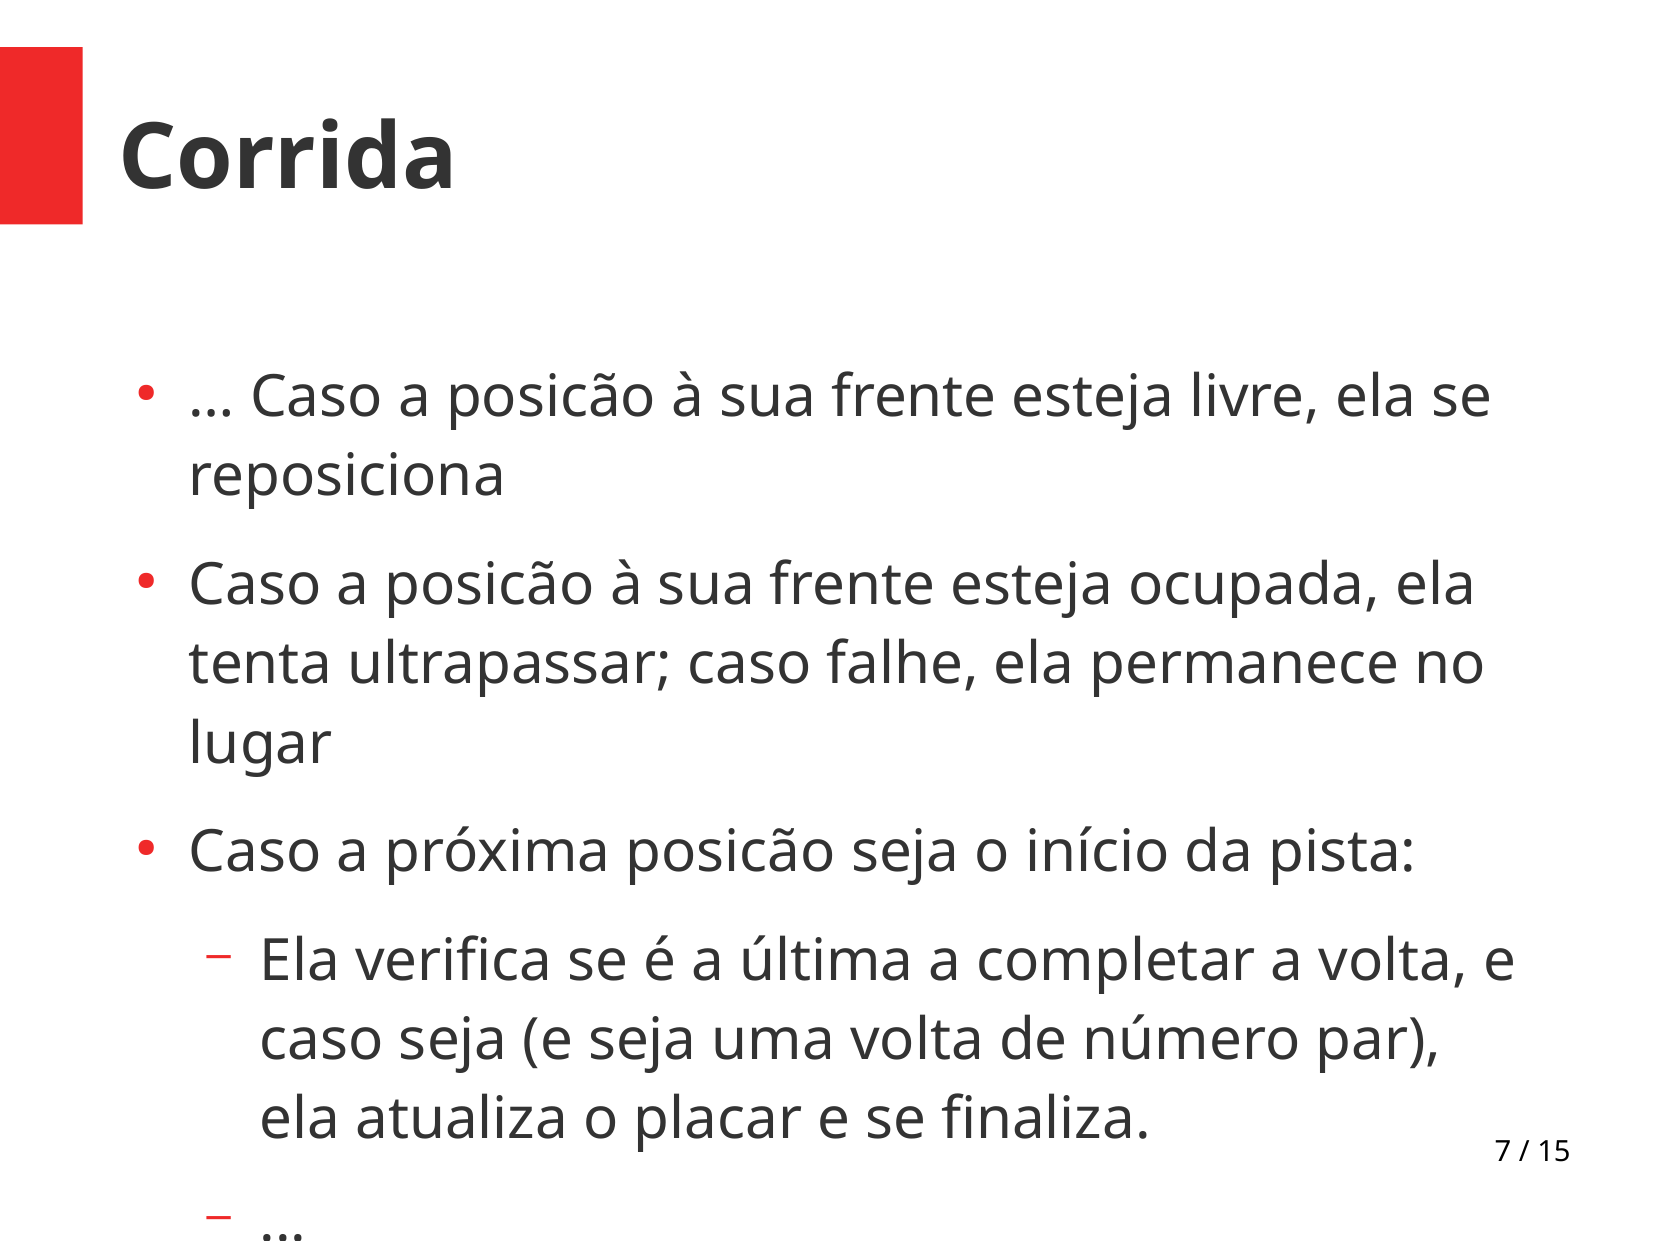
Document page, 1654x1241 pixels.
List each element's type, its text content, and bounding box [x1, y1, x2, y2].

list … Caso a posicão à sua frente esteja livre, ela se reposiciona Caso a posicão à sua frente esteja ocupada, ela tenta ultrapassar; caso falhe, ela permanece no lugar Caso a próxima posicão seja o início da pista: Ela verifica se é a última a completar a volta, e caso seja (e seja uma volta de número par), ela atualiza o placar e se finaliza. ... [118, 354, 1536, 1074]
title Corrida [118, 49, 1571, 257]
